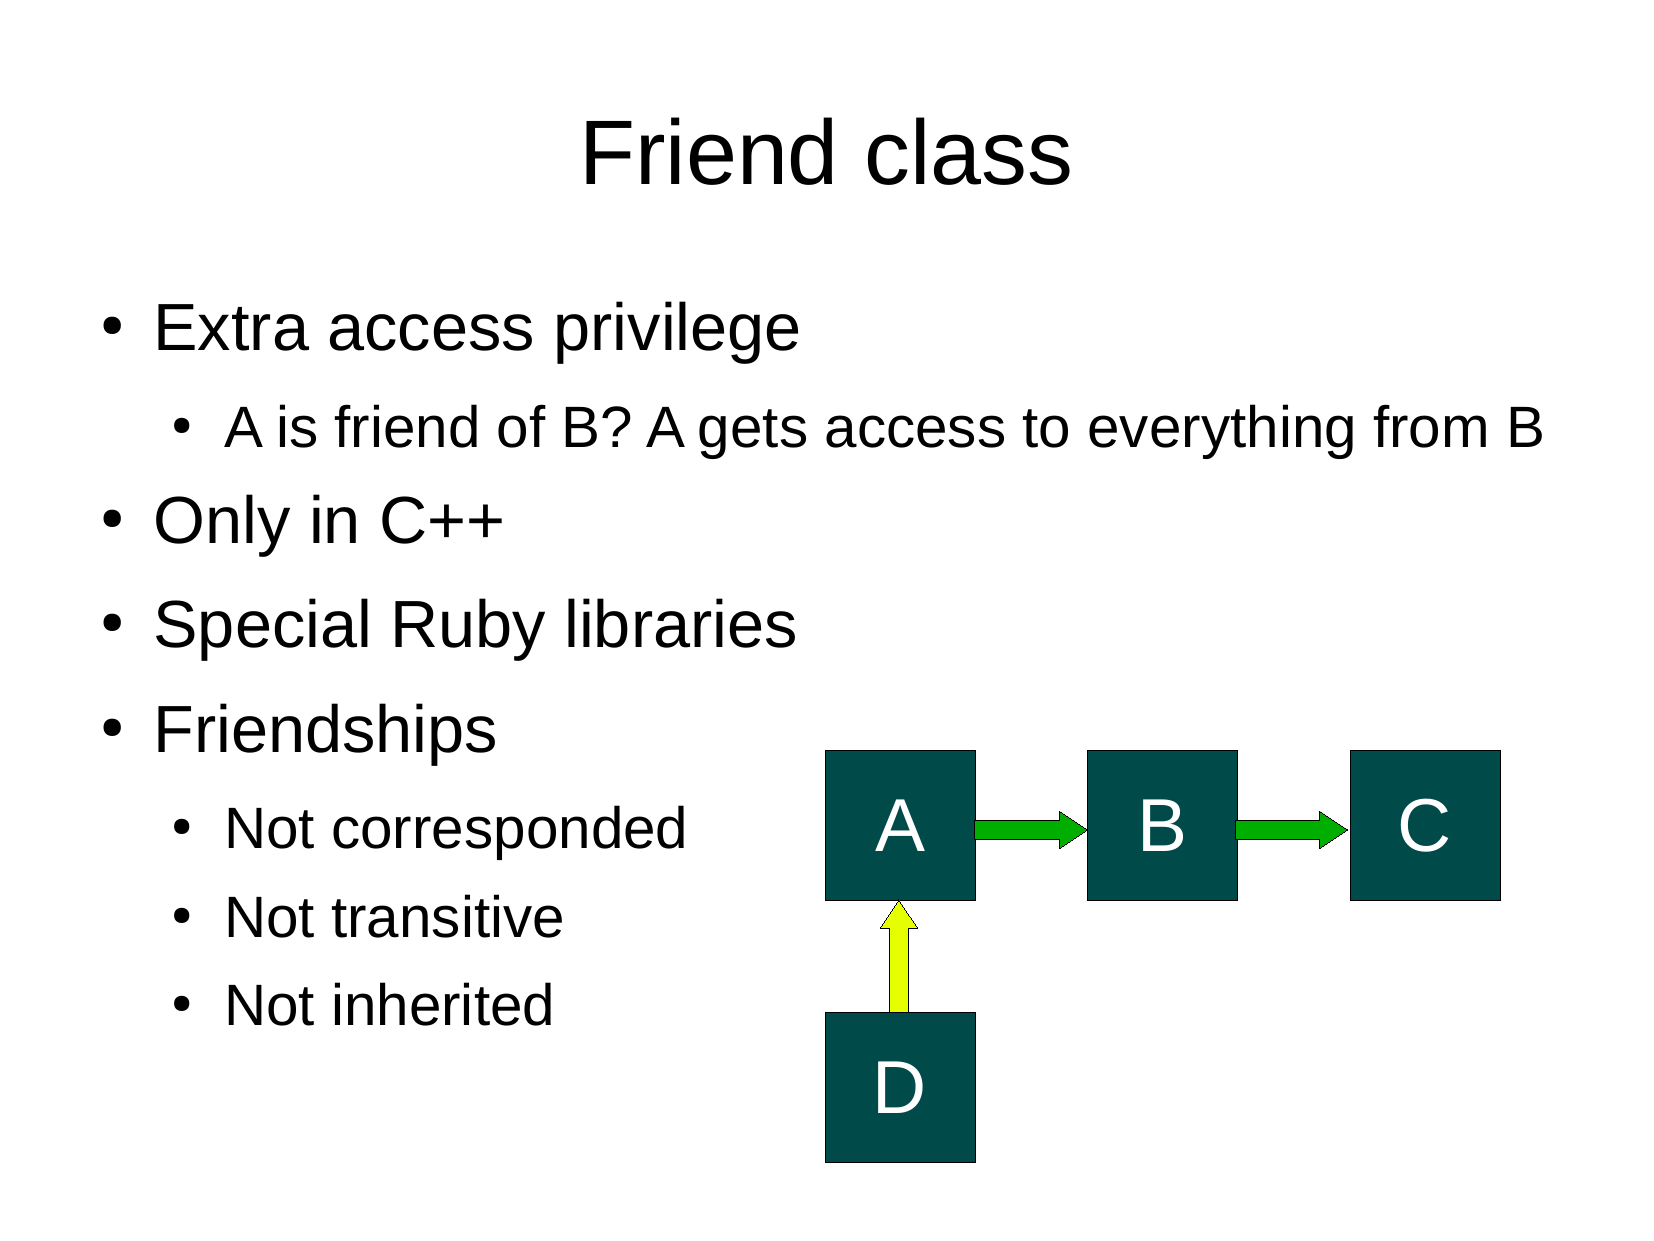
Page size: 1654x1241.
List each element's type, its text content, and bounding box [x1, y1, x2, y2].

text_box B [1087, 750, 1238, 901]
title Friend class [82, 49, 1571, 257]
text_box [1235, 811, 1348, 849]
text_box D [825, 1012, 976, 1163]
text_box C [1350, 750, 1501, 901]
text_box [880, 899, 918, 1013]
text_box [974, 811, 1088, 849]
list Extra access privilege A is friend of B? A gets access to everything from B Only in C++ Special Ruby libraries Friendships Not corresponded Not transitive Not inherited [82, 290, 1571, 1109]
text_box A [825, 750, 976, 901]
